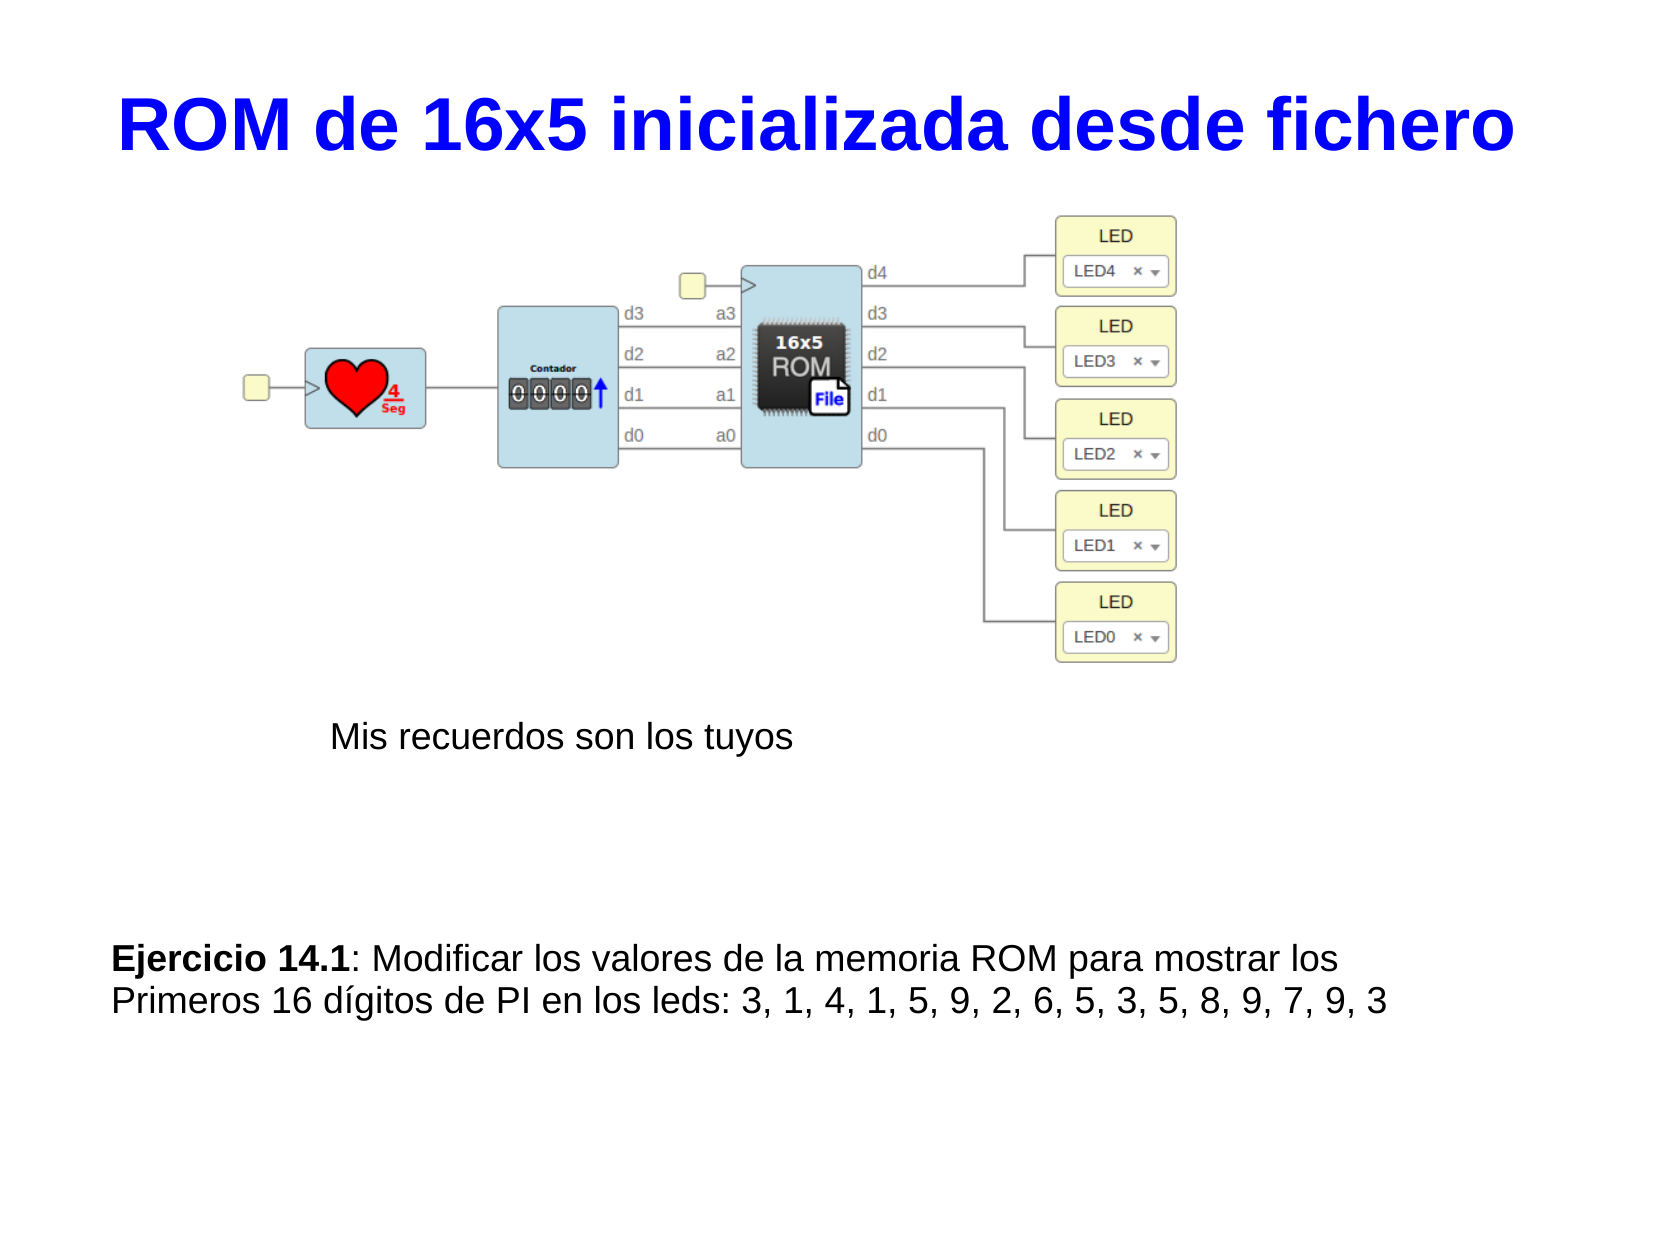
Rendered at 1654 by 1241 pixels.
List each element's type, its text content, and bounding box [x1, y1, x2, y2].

text_box Ejercicio 14.1: Modificar los valores de la memoria ROM para mostrar los Primeros 16 dígitos de PI en los leds: 3, 1, 4, 1, 5, 9, 2, 6, 5, 3, 5, 8, 9, 7, 9, 3 [96, 930, 1404, 1029]
text_box Mis recuerdos son los tuyos [315, 708, 809, 766]
picture [216, 194, 1201, 682]
text_box ROM de 16x5 inicializada desde fichero [90, 75, 1546, 174]
